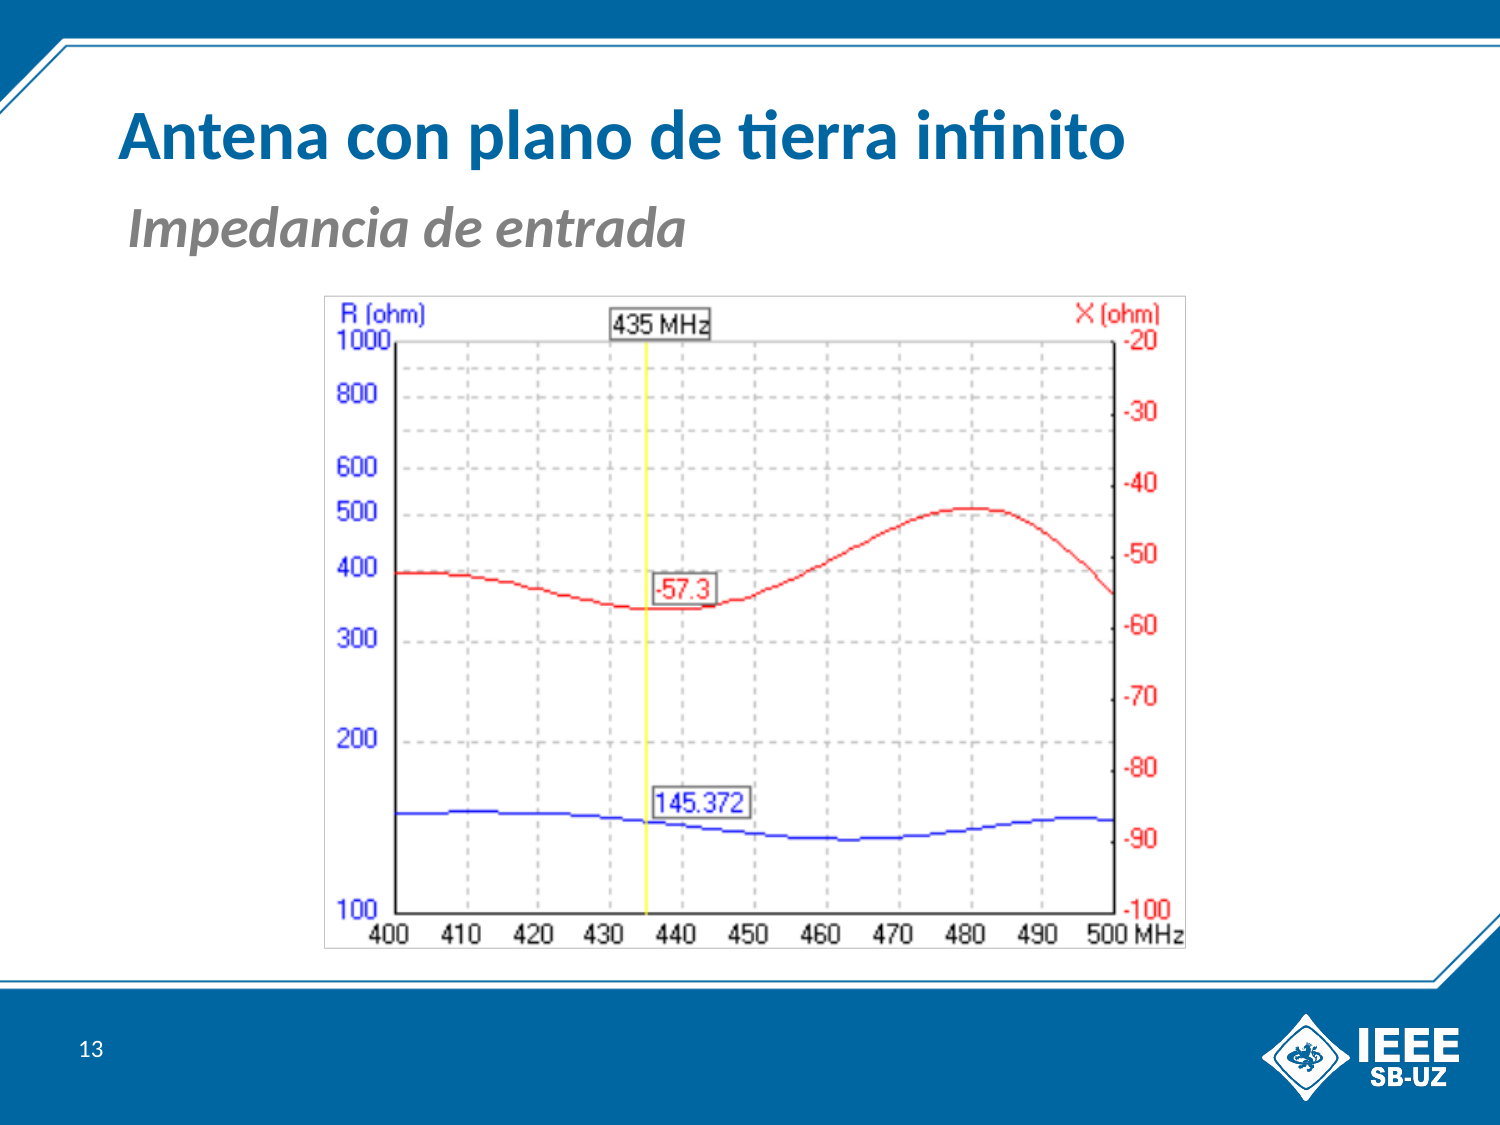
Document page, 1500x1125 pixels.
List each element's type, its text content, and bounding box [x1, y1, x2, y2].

picture [0, 0, 1500, 115]
picture [0, 262, 1500, 1125]
text_box Impedancia de entrada [112, 181, 1156, 288]
slide_number <number> [63, 1017, 143, 1078]
title Antena con plano de tierra infinito [103, 91, 1397, 182]
